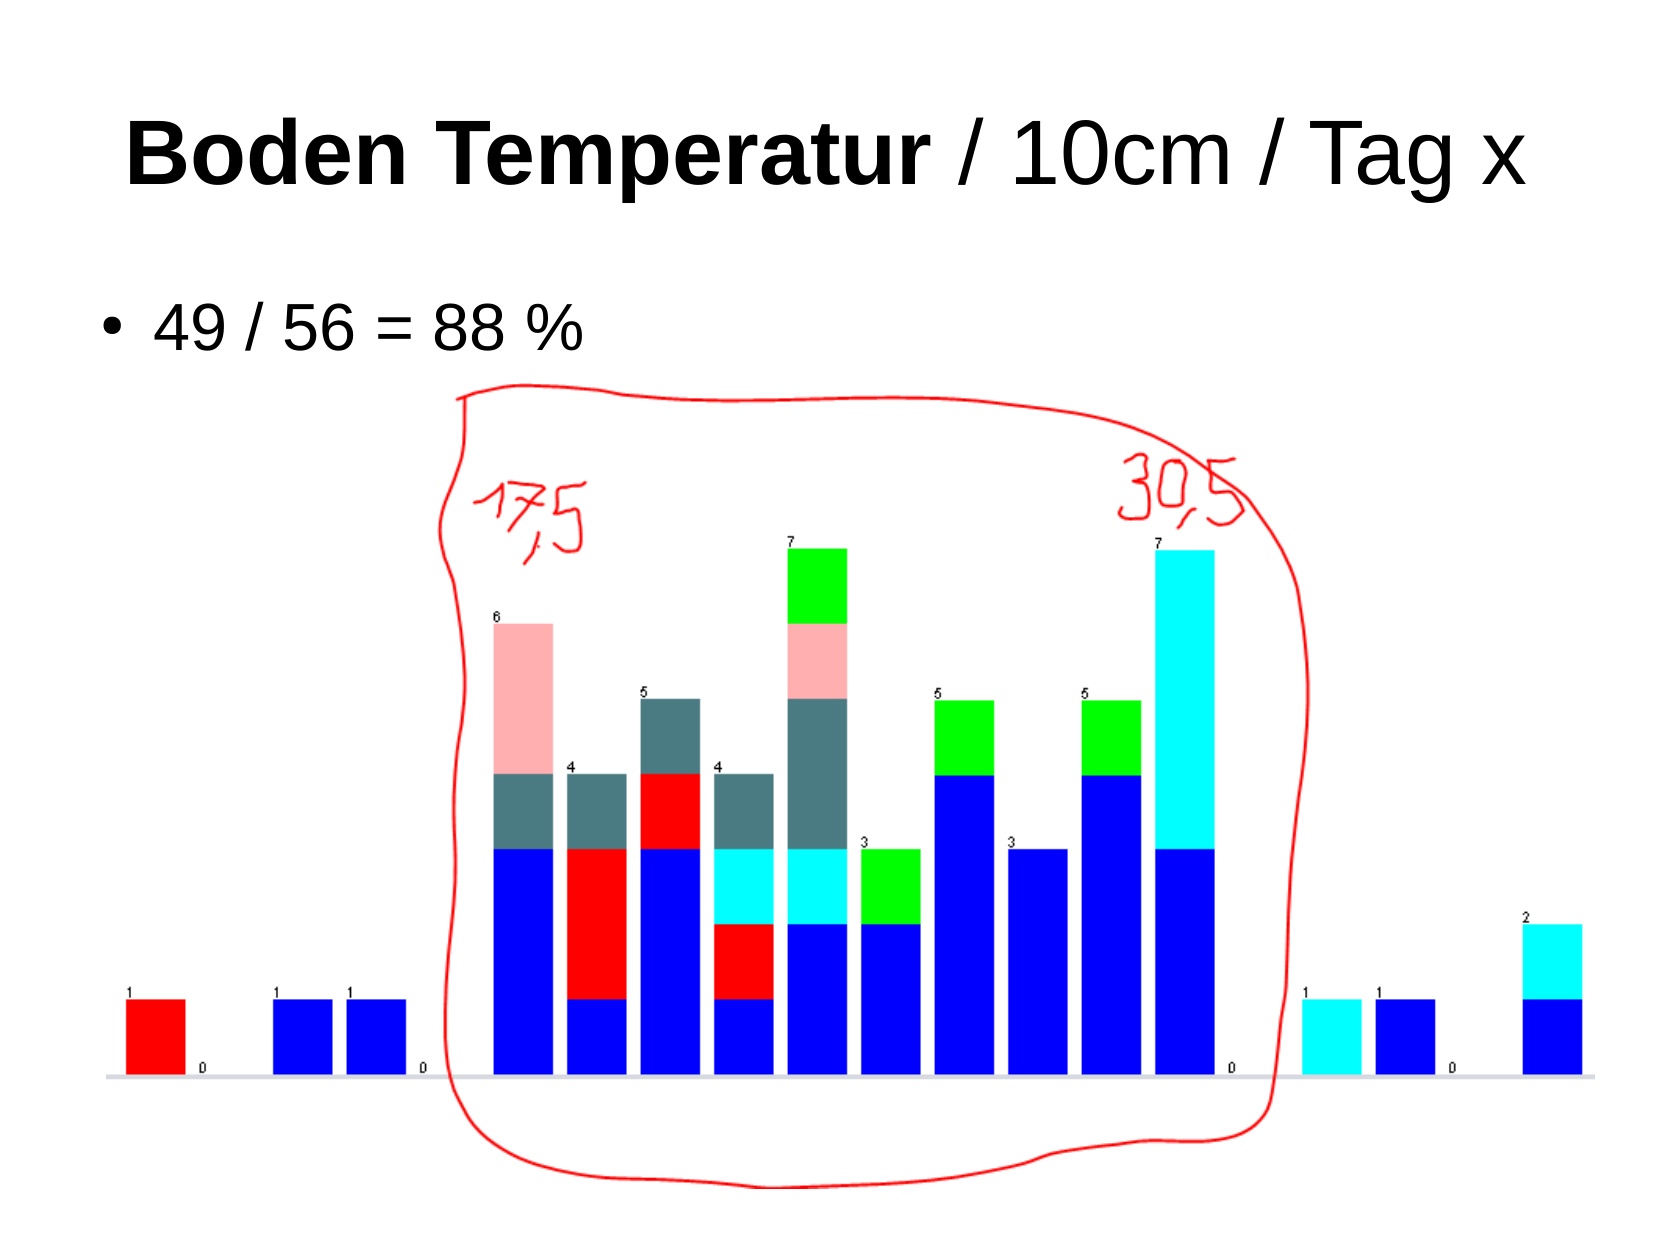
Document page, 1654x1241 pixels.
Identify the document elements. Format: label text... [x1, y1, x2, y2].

list 49 / 56 = 88 % [82, 290, 1571, 1109]
title Boden Temperatur / 10cm / Tag x [82, 49, 1571, 257]
picture [106, 383, 1595, 1189]
